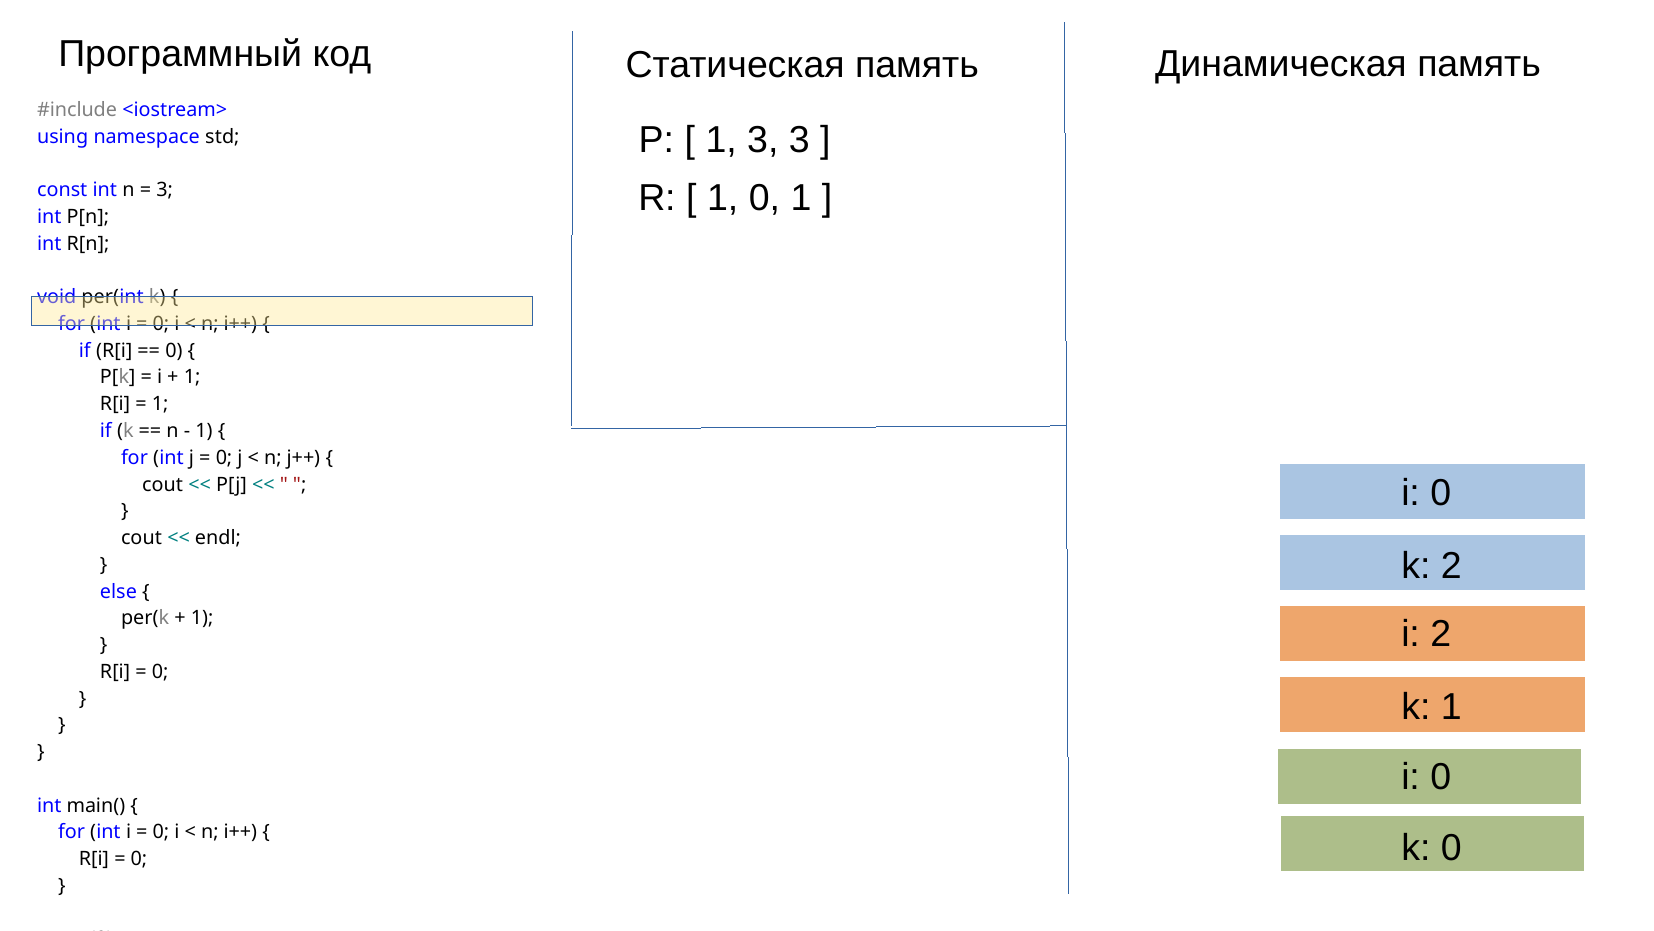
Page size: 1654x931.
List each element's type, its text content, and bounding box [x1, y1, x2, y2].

text_box i: 0 [1386, 748, 1483, 806]
text_box [1276, 746, 1584, 806]
text_box [1277, 674, 1587, 734]
text_box [31, 296, 533, 326]
text_box i: 2 [1386, 605, 1467, 662]
text_box i: 0 [1386, 464, 1467, 522]
text_box [1277, 533, 1587, 593]
text_box [1277, 462, 1587, 522]
text_box #include <iostream> using namespace std; const int n = 3; int P[n]; int R[n]; void per(int k) { for (int i = 0; i < n; i++) { if (R[i] == 0) { P[k] = i + 1; R[i] = 1; if (k == n - 1) { for (int j = 0; j < n; j++) { cout << P[j] << " "; } cout << endl; } else { per(k + 1); } R[i] = 0; } } } int main() { for (int i = 0; i < n; i++) { R[i] = 0; } per(0); return 0; } [22, 88, 570, 907]
text_box [1279, 814, 1587, 874]
text_box Динамическая память [1140, 34, 1557, 92]
text_box k: 2 [1386, 536, 1477, 594]
text_box Программный код [43, 25, 387, 83]
text_box P: [ 1, 3, 3 ] [623, 111, 846, 168]
text_box k: 0 [1386, 819, 1483, 876]
text_box Статическая память [610, 35, 995, 93]
text_box k: 1 [1386, 678, 1477, 736]
text_box [1277, 604, 1587, 664]
text_box R: [ 1, 0, 1 ] [623, 169, 848, 227]
